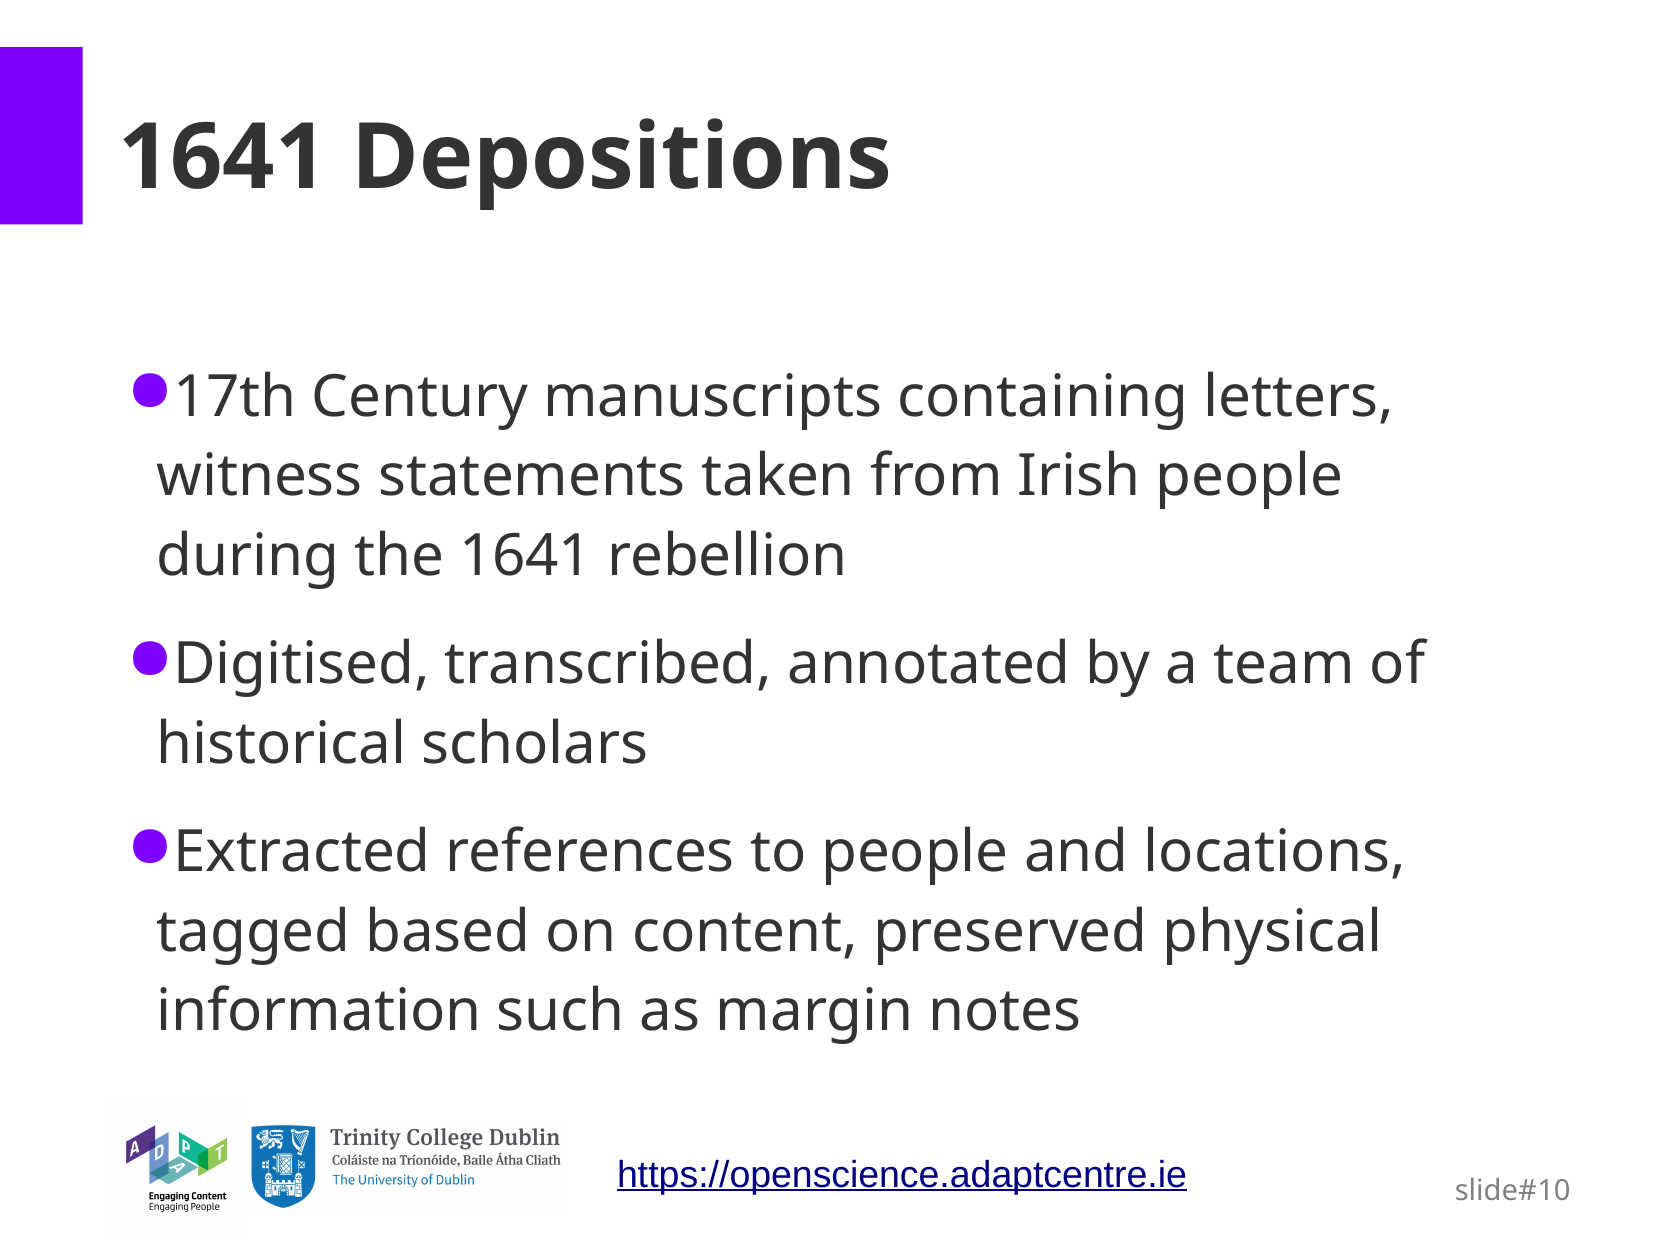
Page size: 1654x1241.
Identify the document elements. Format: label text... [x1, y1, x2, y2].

title 1641 Depositions [118, 49, 1571, 257]
picture [248, 1122, 564, 1211]
picture [106, 1098, 247, 1239]
list 17th Century manuscripts containing letters, witness statements taken from Irish people during the 1641 rebellion Digitised, transcribed, annotated by a team of historical scholars Extracted references to people and locations, tagged based on content, preserved physical information such as margin notes [118, 354, 1536, 1074]
